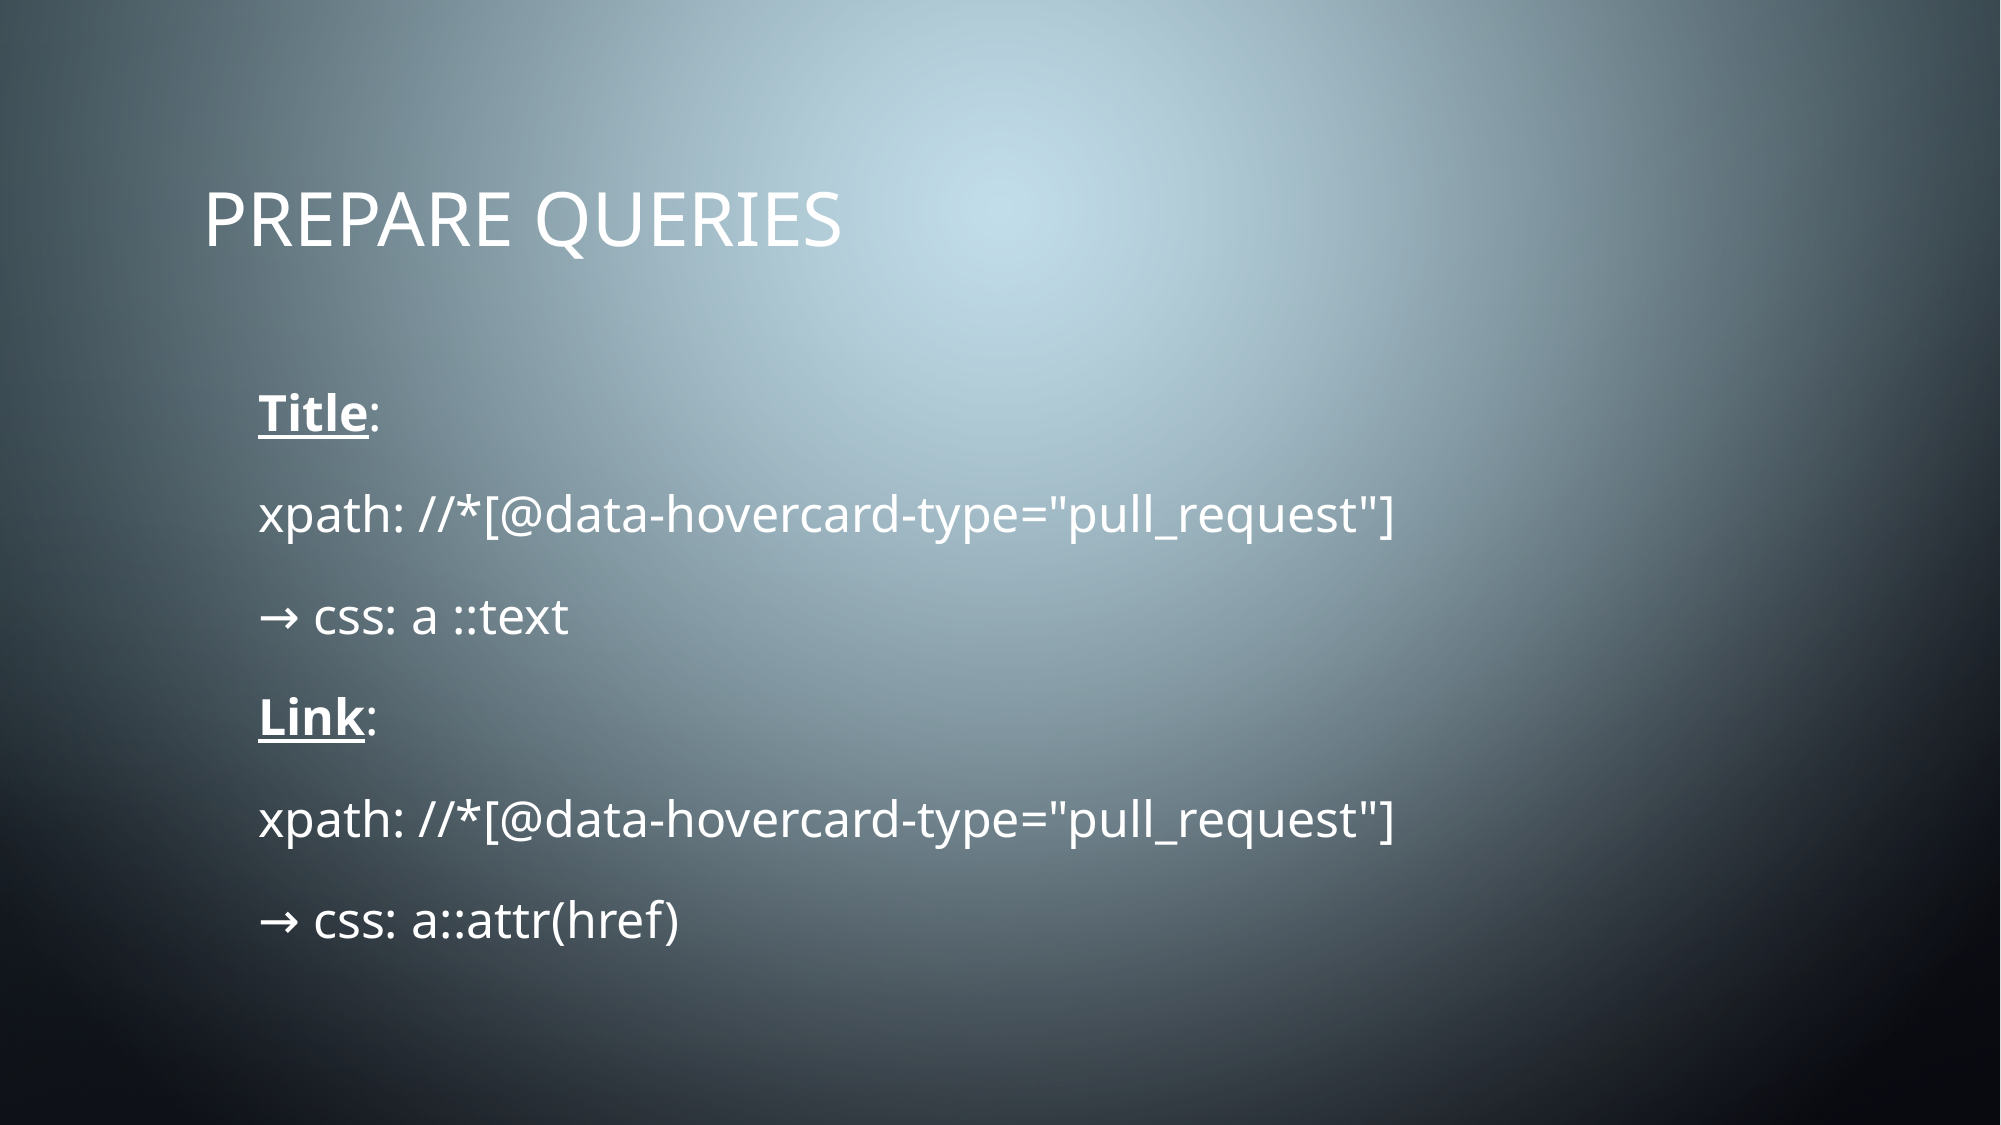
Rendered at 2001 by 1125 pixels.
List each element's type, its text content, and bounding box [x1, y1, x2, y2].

title Prepare queries [187, 101, 1813, 344]
list Title: xpath: //*[@data-hovercard-type="pull_request"] → css: a ::text Link: xpath: //*[@data-hovercard-type="pull_request"] → css: a::attr(href) [187, 369, 1813, 1016]
picture [0, 0, 2001, 1125]
